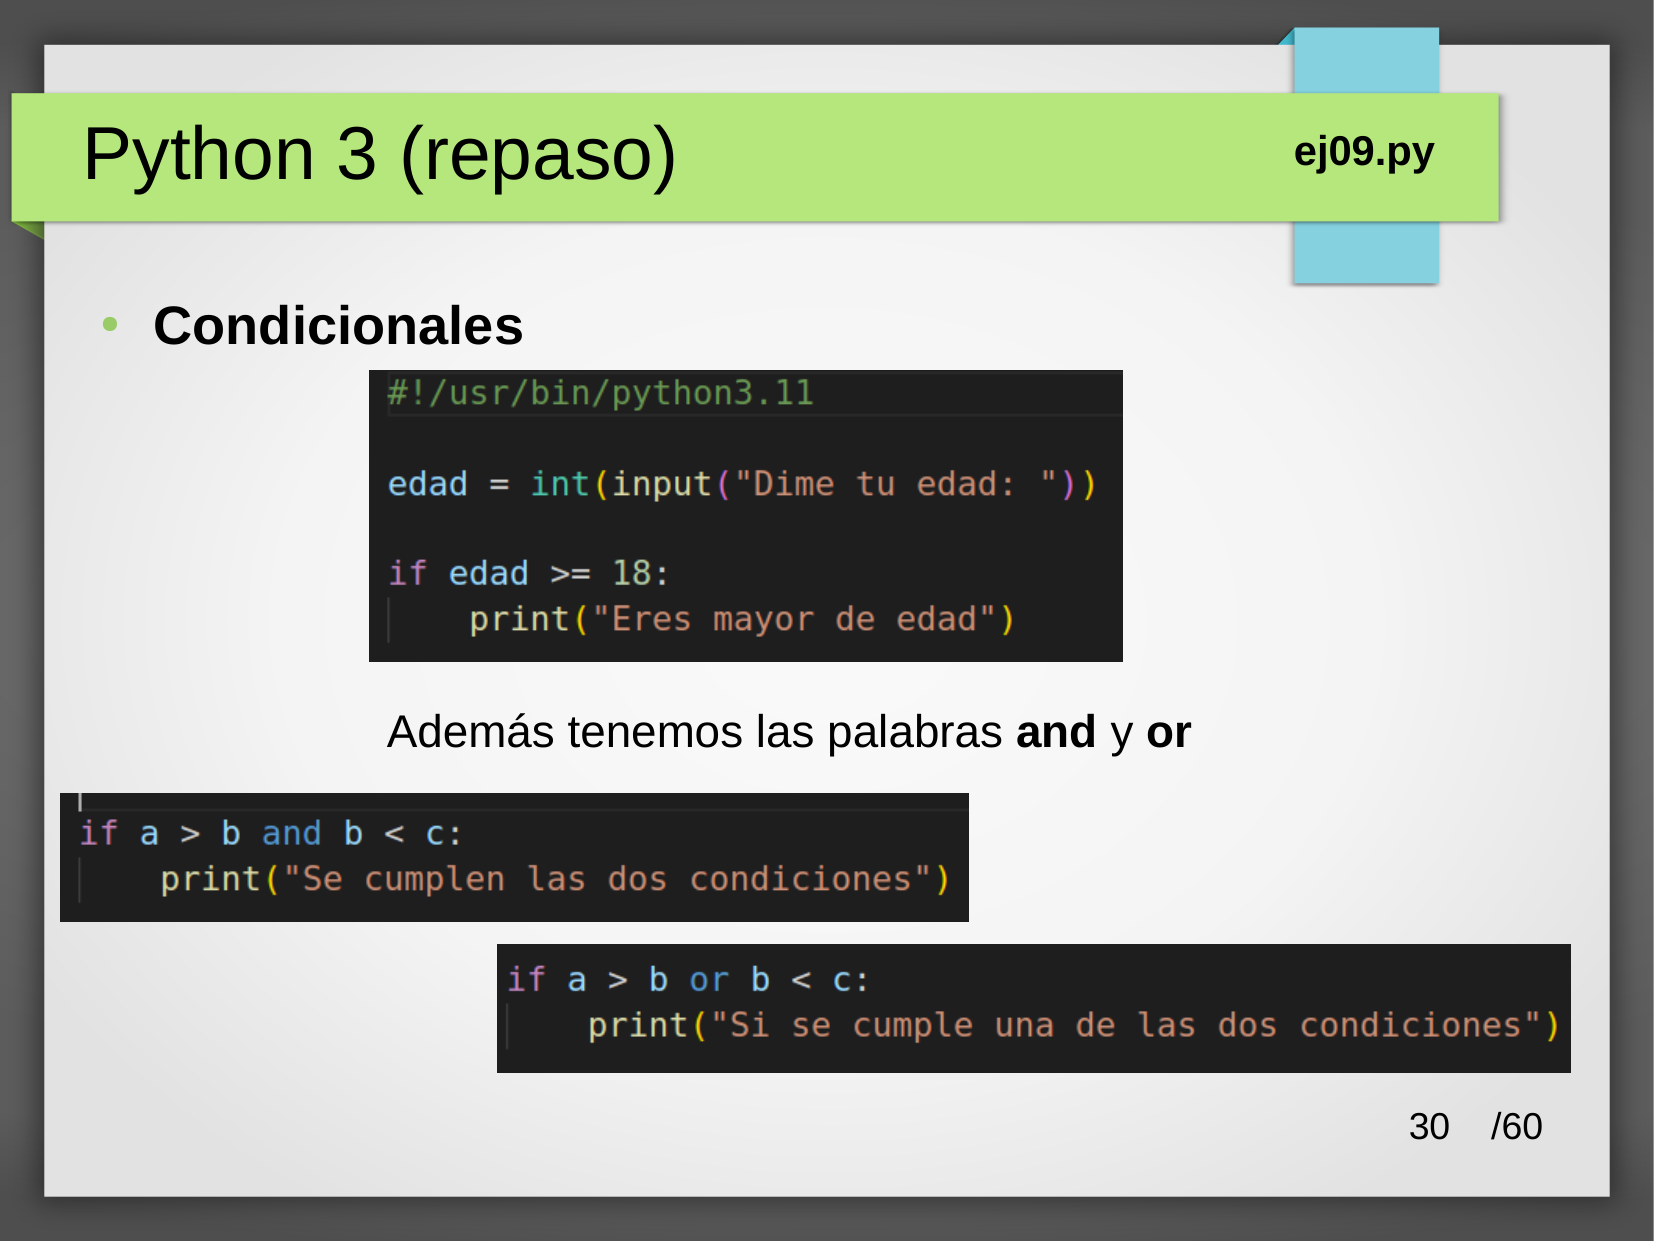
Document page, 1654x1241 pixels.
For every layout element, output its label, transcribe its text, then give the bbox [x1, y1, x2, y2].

title Python 3 (repaso) [82, 94, 1264, 213]
text_box <número> [1393, 1098, 1476, 1169]
list Condicionales [82, 295, 1571, 1015]
text_box Además tenemos las palabras and y or [372, 699, 1294, 817]
picture [0, 0, 1654, 1241]
text_box ej09.py [1279, 120, 1512, 229]
text_box /60 [1476, 1098, 1644, 1169]
